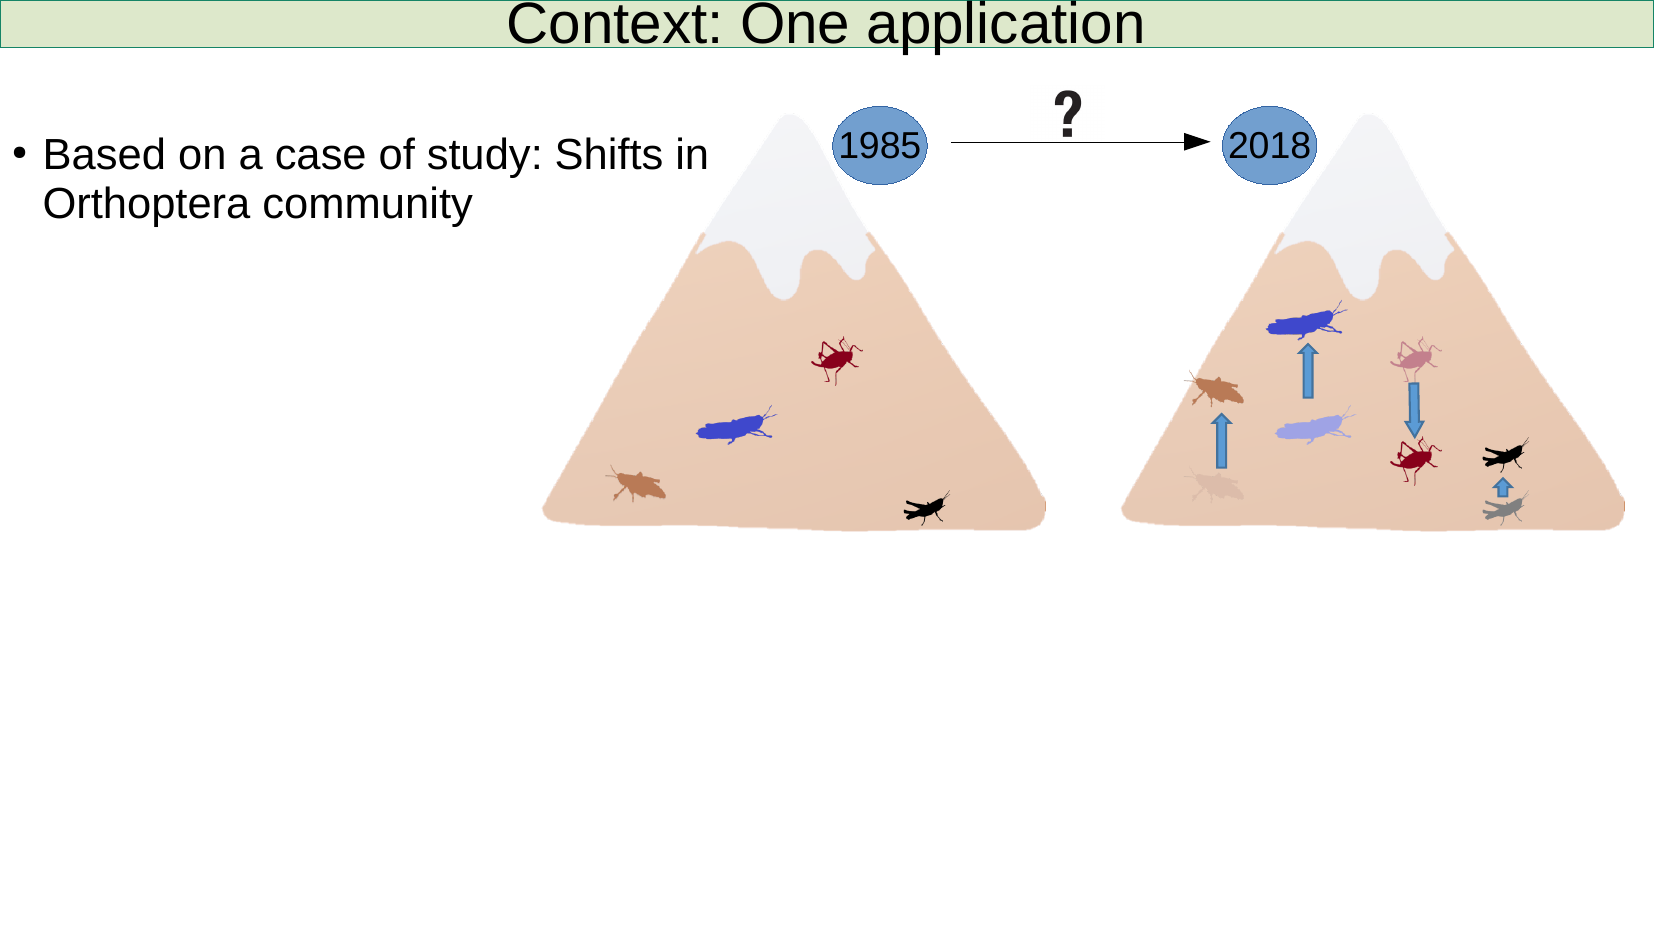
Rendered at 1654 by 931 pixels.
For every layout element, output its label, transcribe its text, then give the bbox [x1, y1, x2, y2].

picture [1030, 85, 1105, 142]
picture [690, 399, 782, 449]
text_box 1985 [832, 106, 928, 185]
picture [1261, 295, 1353, 345]
picture [596, 459, 670, 508]
text_box Context: One application [0, 0, 1654, 48]
text_box [1120, 106, 1625, 544]
picture [1482, 437, 1530, 473]
picture [811, 336, 863, 386]
picture [1175, 364, 1248, 414]
text_box [541, 106, 1046, 544]
picture [903, 490, 951, 526]
text_box 2018 [1222, 106, 1317, 185]
list Based on a case of study: Shifts in Orthoptera community [11, 129, 721, 258]
picture [1390, 436, 1442, 486]
